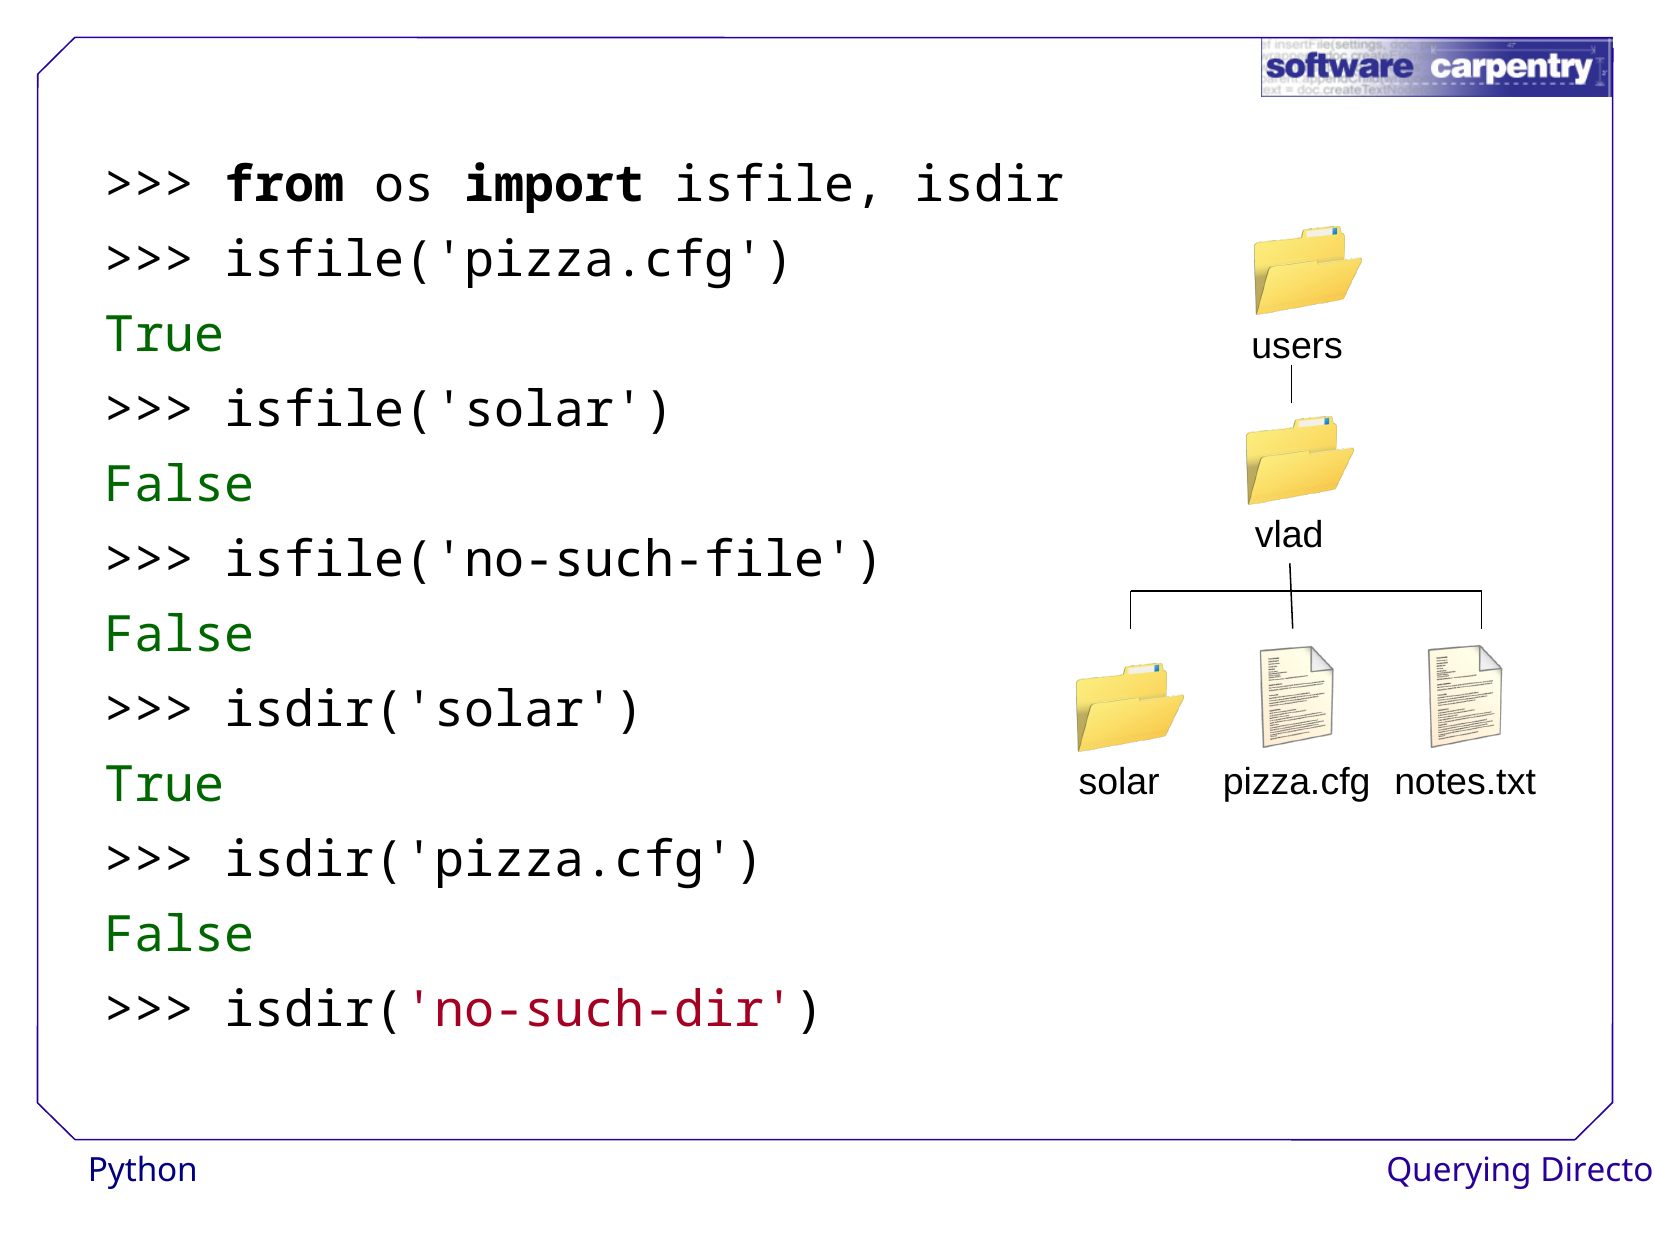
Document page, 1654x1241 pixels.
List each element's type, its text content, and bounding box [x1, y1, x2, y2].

picture [1408, 638, 1523, 753]
picture [1242, 402, 1358, 518]
picture [1072, 649, 1188, 765]
text_box vlad [1240, 506, 1339, 564]
text_box >>> from os import isfile, isdir >>> isfile('pizza.cfg') True >>> isfile('solar') False >>> isfile('no-such-file') False >>> isdir('solar') True >>> isdir('pizza.cfg') False >>> isdir('no-such-dir') [89, 128, 1512, 1037]
picture [1240, 639, 1354, 753]
text_box notes.txt [1379, 753, 1552, 811]
picture [1250, 212, 1366, 328]
text_box users [1236, 316, 1358, 375]
text_box pizza.cfg [1208, 753, 1379, 811]
picture [1261, 39, 1613, 97]
text_box solar [1063, 753, 1175, 811]
